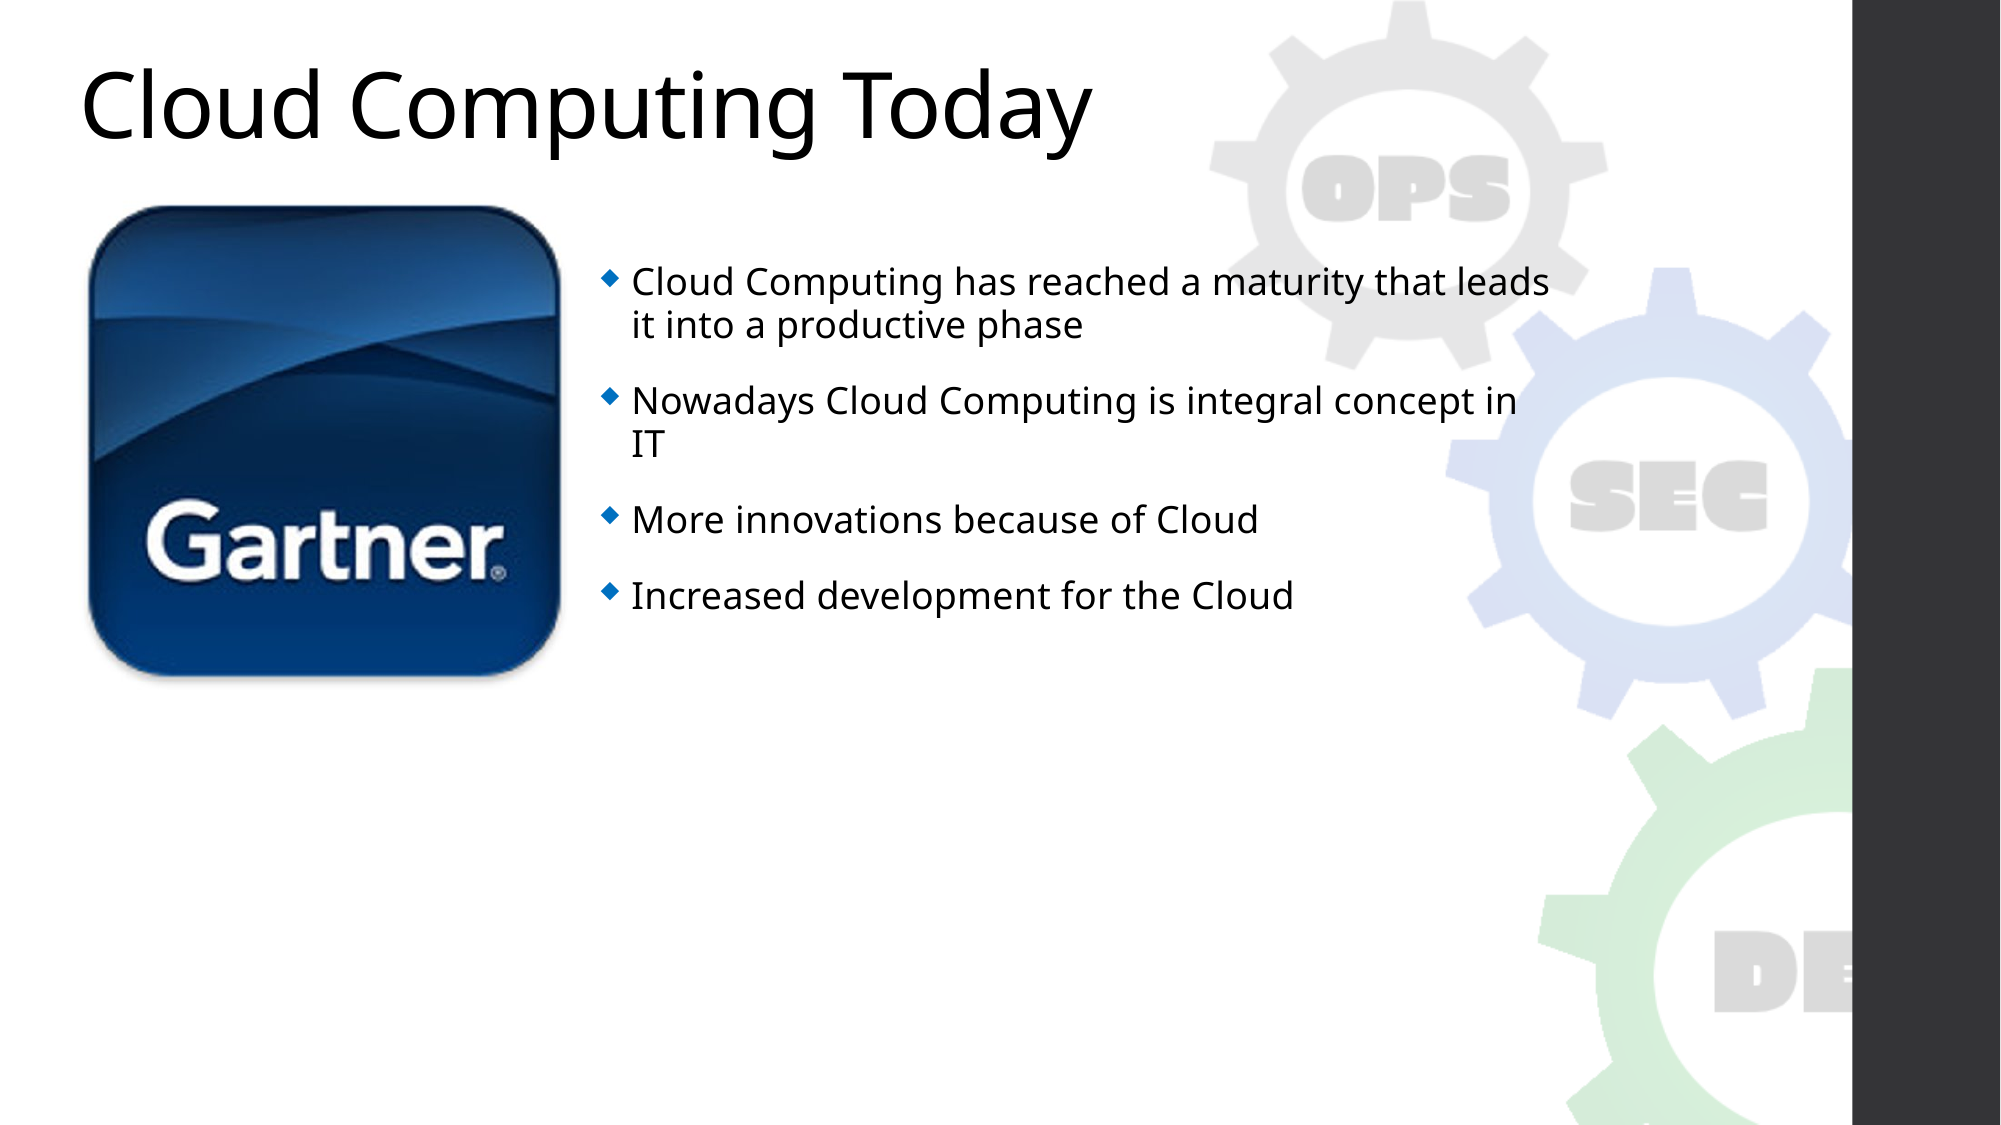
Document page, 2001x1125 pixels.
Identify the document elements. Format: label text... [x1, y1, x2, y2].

list Cloud Computing has reached a maturity that leads it into a productive phase​ Nowadays Cloud Computing is integral concept in IT​ More innovations because of Cloud​ Increased development for the Cloud [586, 254, 1579, 701]
title Cloud Computing Today [64, 33, 1797, 166]
picture [64, 186, 587, 692]
